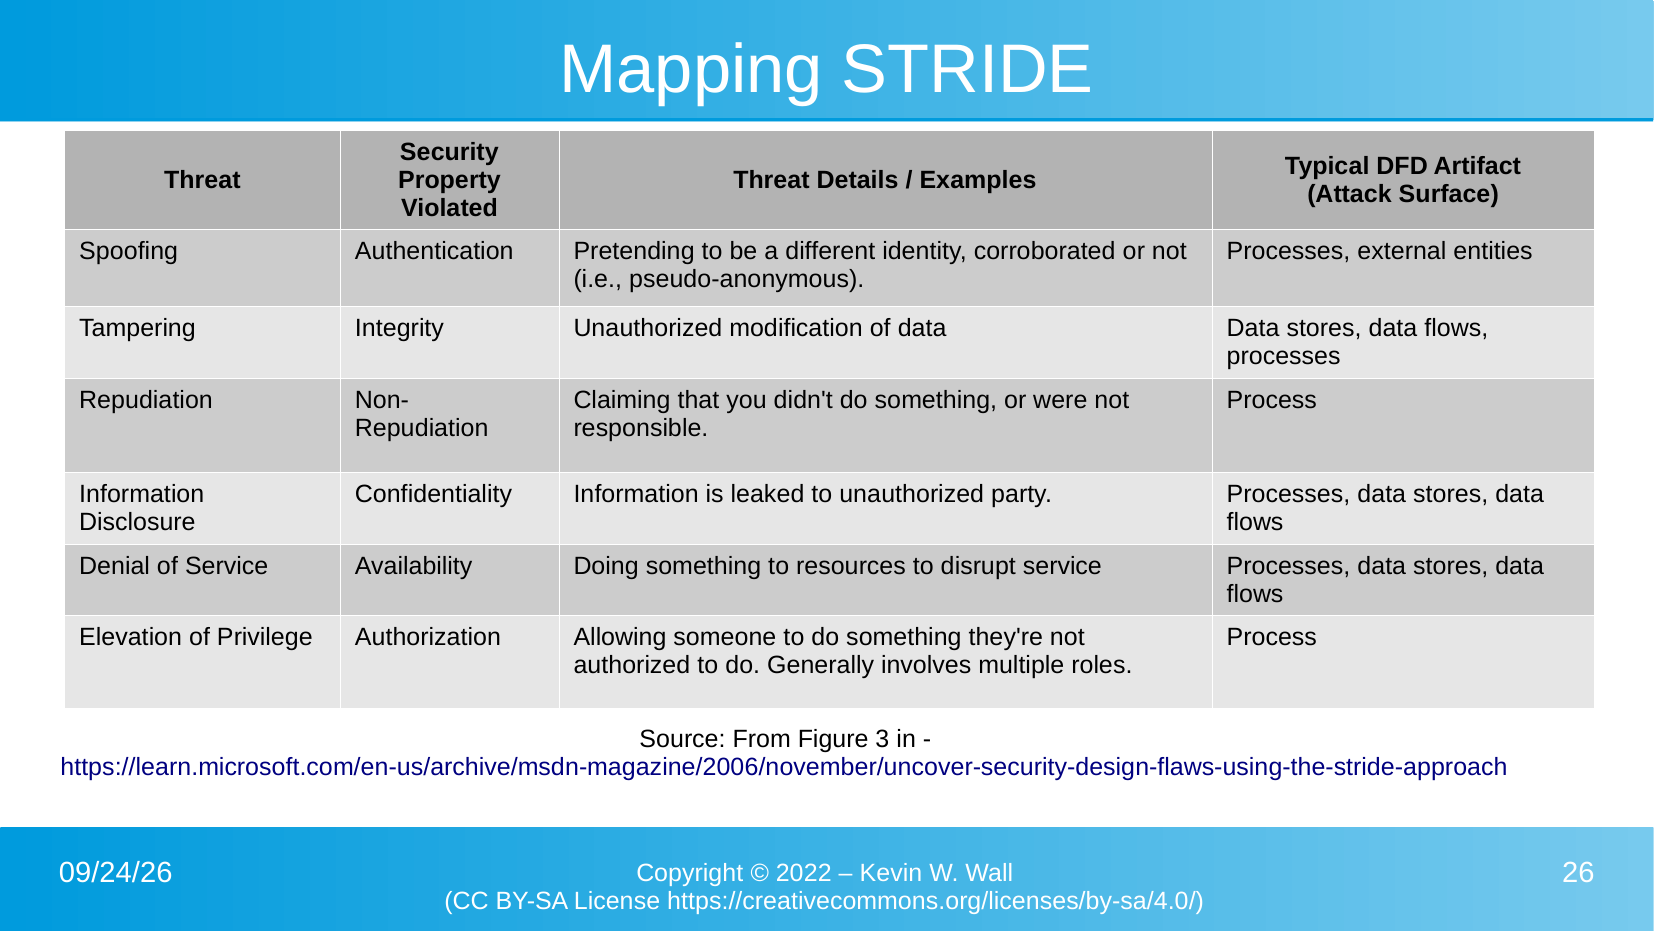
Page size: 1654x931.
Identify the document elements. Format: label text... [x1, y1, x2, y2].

text_box Source: From Figure 3 in - https://learn.microsoft.com/en-us/archive/msdn-magazine/2006/november/uncover-security-design-flaws-using-the-stride-approach [45, 717, 1654, 812]
title Mapping STRIDE [59, 29, 1595, 108]
table_cell Pretending to be a different identity, corroborated or not (i.e., pseudo-anonymous). [560, 230, 1212, 306]
table_cell Integrity [341, 307, 559, 378]
table_header Security Property Violated [341, 131, 559, 229]
table_cell Processes, data stores, data flows [1213, 473, 1594, 544]
table_cell Data stores, data flows, processes [1213, 307, 1594, 378]
table_cell Repudiation [65, 379, 340, 472]
table_header Typical DFD Artifact (Attack Surface) [1213, 131, 1594, 229]
table_header Threat [65, 131, 340, 229]
table_cell Tampering [65, 307, 340, 378]
table_cell Spoofing [65, 230, 340, 306]
table_cell Non- Repudiation [341, 379, 559, 472]
table_cell Elevation of Privilege [65, 616, 340, 708]
table_cell Confidentiality [341, 473, 559, 544]
table_cell Doing something to resources to disrupt service [560, 545, 1212, 615]
table_cell Information Disclosure [65, 473, 340, 544]
table_cell Information is leaked to unauthorized party. [560, 473, 1212, 544]
table_cell Unauthorized modification of data [560, 307, 1212, 378]
table_cell Processes, external entities [1213, 230, 1594, 306]
table_cell Availability [341, 545, 559, 615]
table_cell Authentication [341, 230, 559, 306]
table_cell Process [1213, 379, 1594, 472]
table_cell Authorization [341, 616, 559, 708]
table_cell Allowing someone to do something they're not authorized to do. Generally involves multiple roles. [560, 616, 1212, 708]
table_cell Denial of Service [65, 545, 340, 615]
table_header Threat Details / Examples [560, 131, 1212, 229]
table_cell Process [1213, 616, 1594, 708]
table_cell Claiming that you didn't do something, or were not responsible. [560, 379, 1212, 472]
table_cell Processes, data stores, data flows [1213, 545, 1594, 615]
